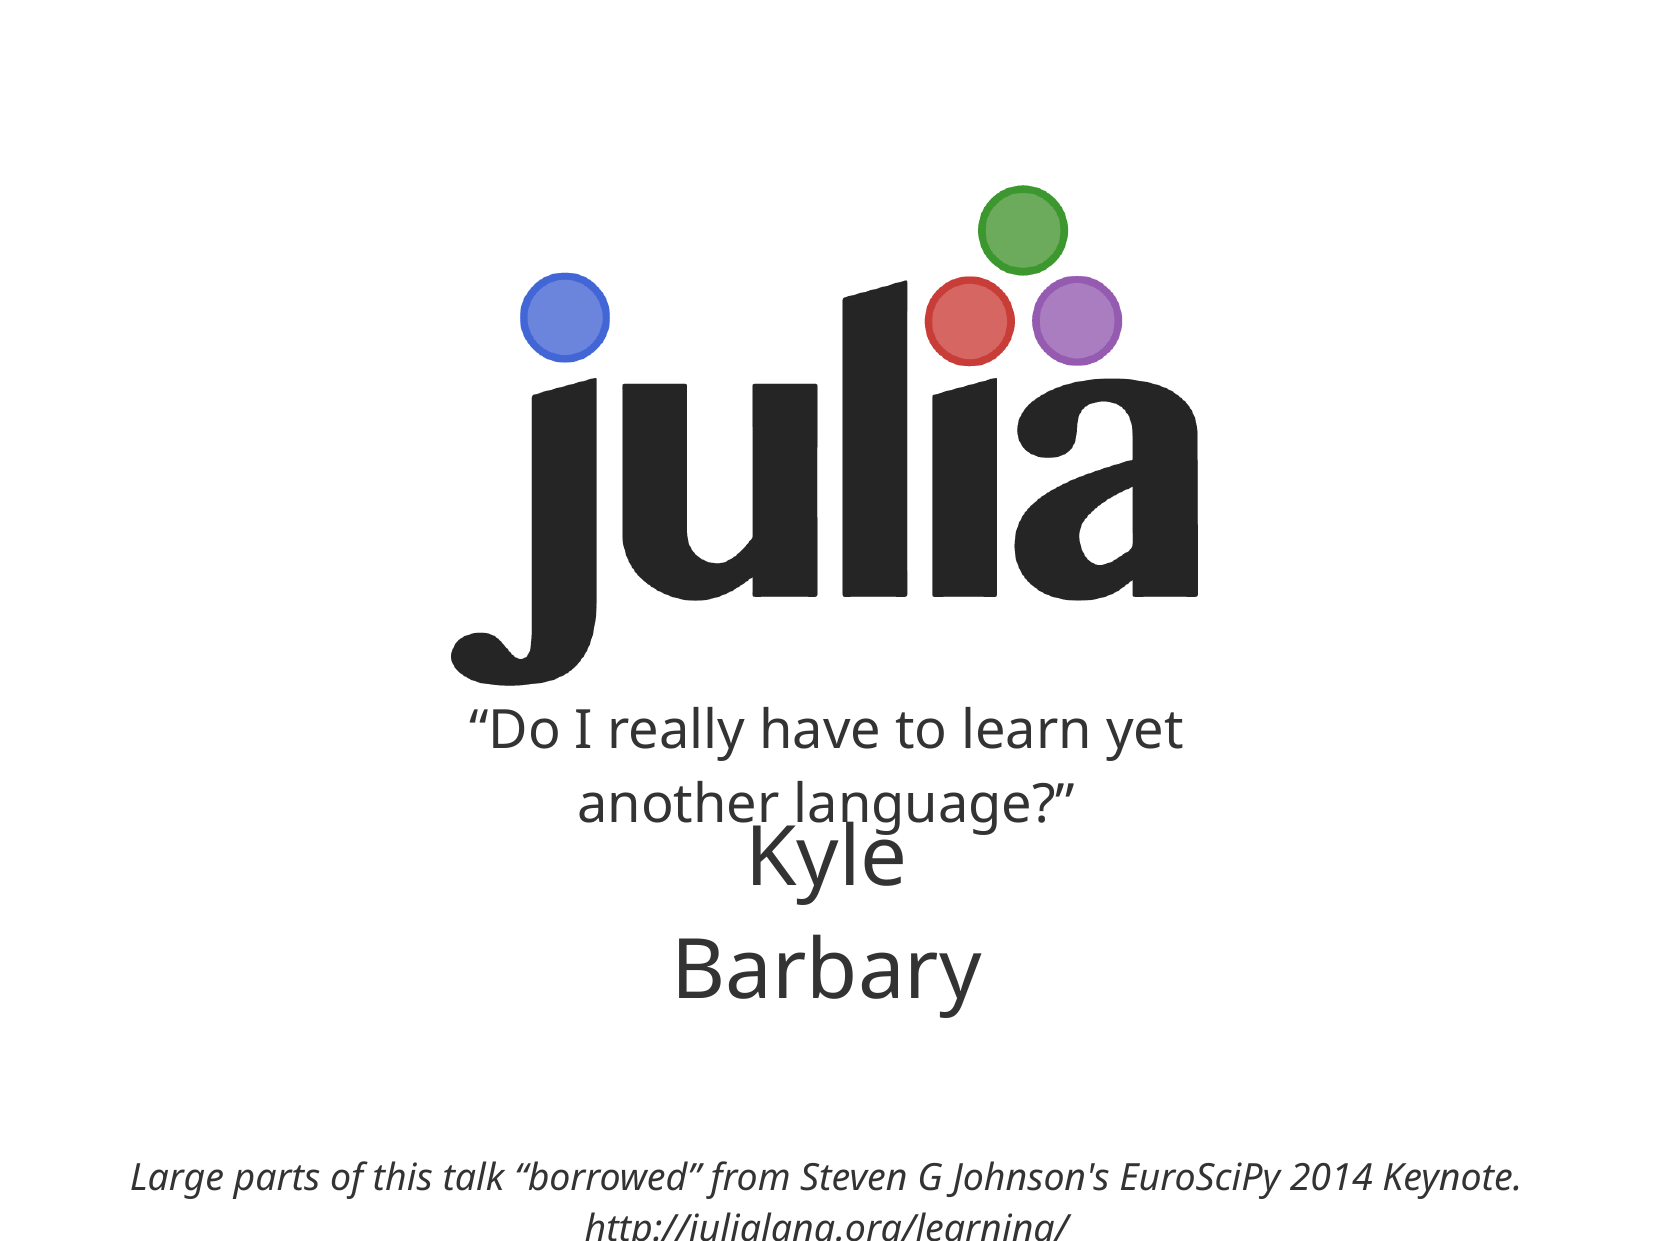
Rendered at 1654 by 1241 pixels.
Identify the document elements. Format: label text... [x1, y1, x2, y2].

title Kyle Barbary [586, 836, 1067, 984]
title Large parts of this talk “borrowed” from Steven G Johnson's EuroSciPy 2014 Keynote. http://julialang.org/learning/ [0, 1157, 1654, 1241]
title “Do I really have to learn yet another language?” [429, 660, 1225, 868]
picture [451, 178, 1202, 660]
